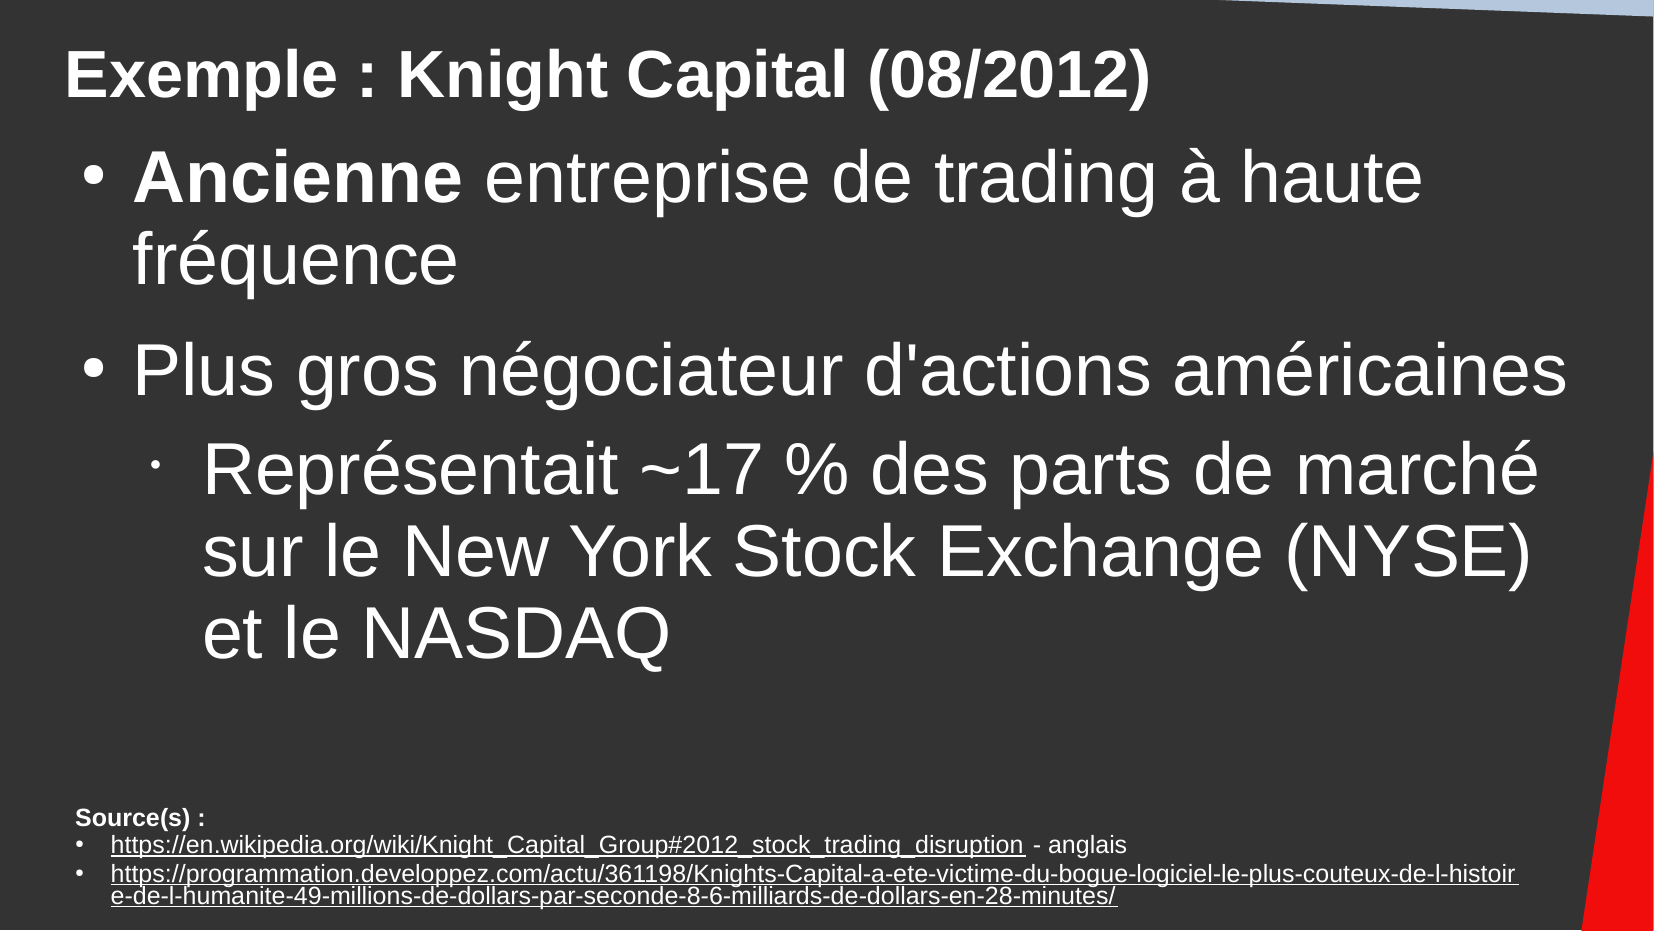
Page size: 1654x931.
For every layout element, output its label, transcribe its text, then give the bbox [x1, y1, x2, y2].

text_box Source(s) : https://en.wikipedia.org/wiki/Knight_Capital_Group#2012_stock_trading_disruption - anglais https://programmation.developpez.com/actu/361198/Knights-Capital-a-ete-victime-du-bogue-logiciel-le-plus-couteux-de-l-histoire-de-l-humanite-49-millions-de-dollars-par-seconde-8-6-milliards-de-dollars-en-28-minutes/ [60, 785, 1546, 895]
text_box [1219, 0, 1654, 17]
list Ancienne entreprise de trading à haute fréquence Plus gros négociateur d'actions américaines Représentait ~17 % des parts de marché sur le New York Stock Exchange (NYSE) et le NASDAQ [63, 135, 1577, 709]
title Exemple : Knight Capital (08/2012) [64, 37, 1388, 115]
text_box [1581, 448, 1654, 931]
